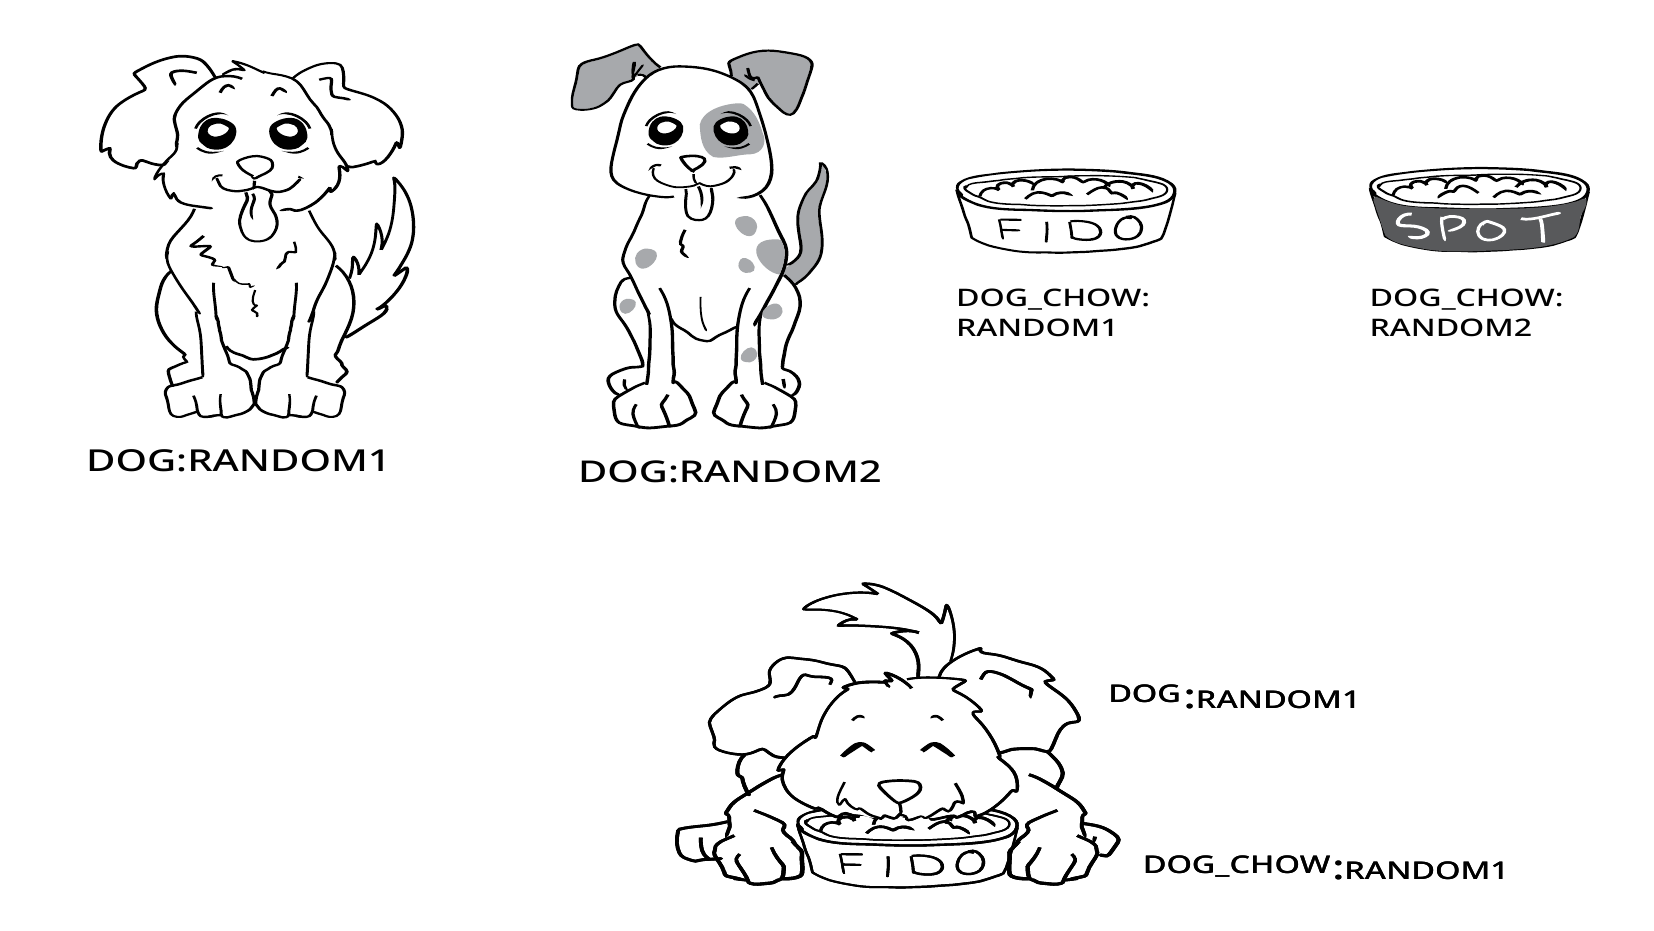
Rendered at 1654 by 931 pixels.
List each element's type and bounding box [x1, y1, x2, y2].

picture [569, 42, 888, 484]
picture [955, 166, 1590, 338]
picture [674, 582, 1524, 889]
picture [89, 54, 416, 473]
